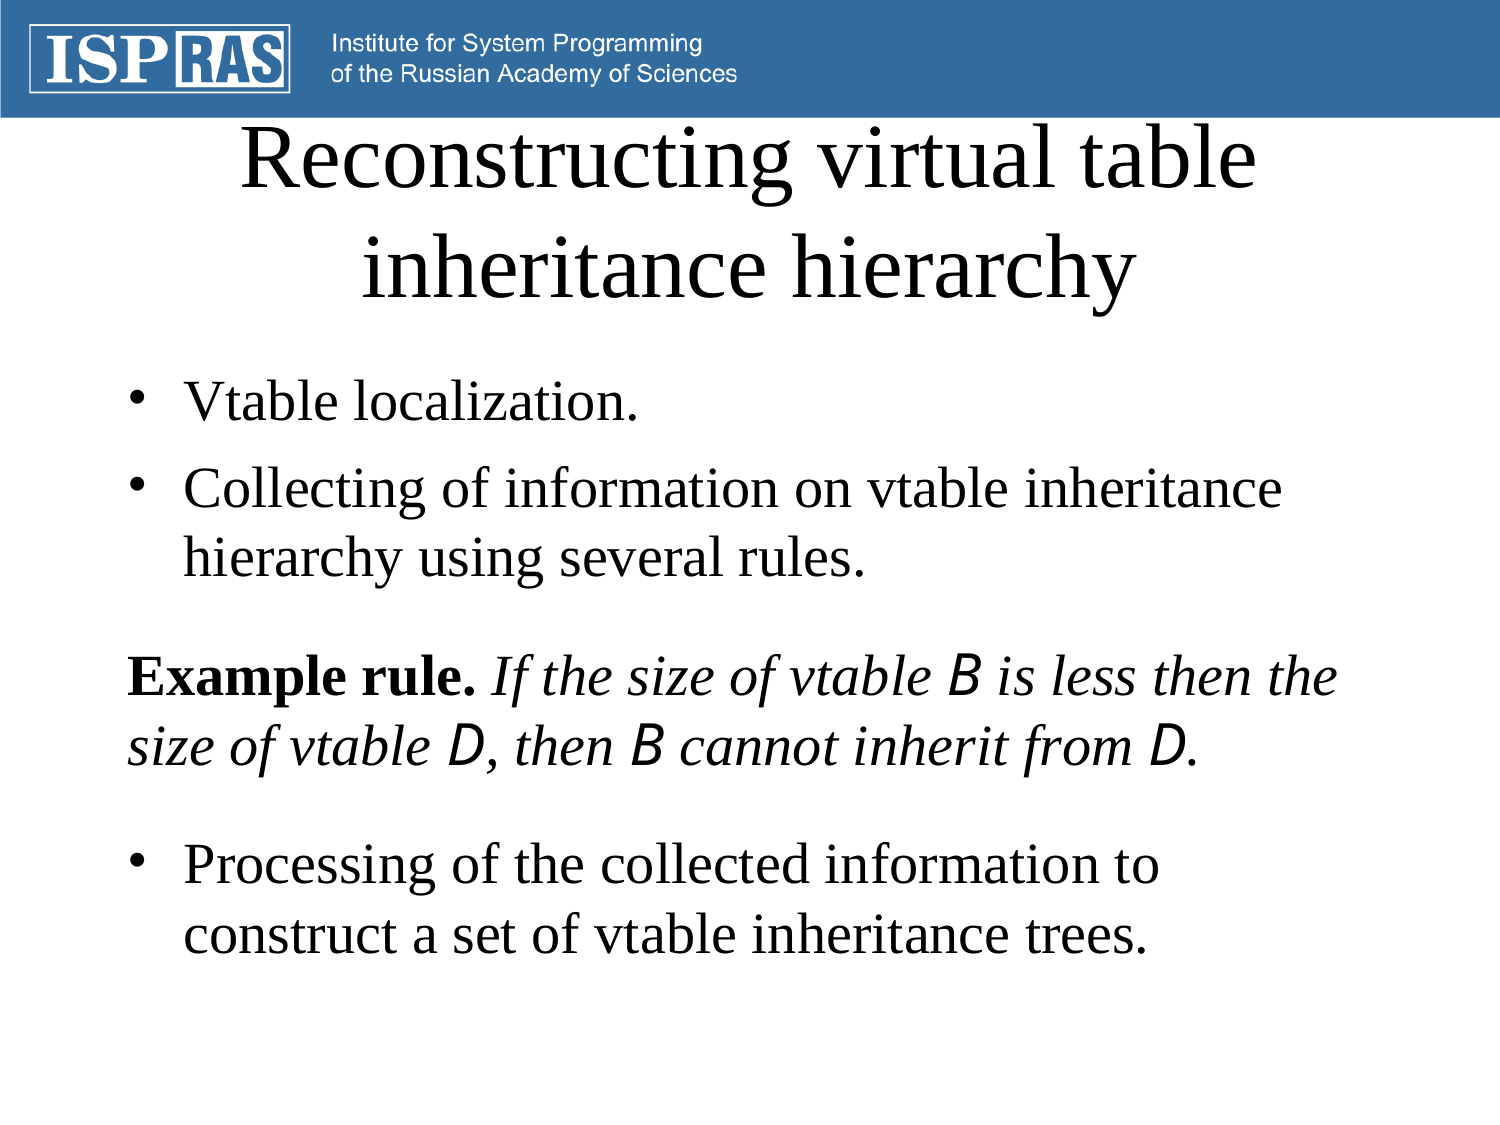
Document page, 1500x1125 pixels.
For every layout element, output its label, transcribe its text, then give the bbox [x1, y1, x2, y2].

picture [0, 0, 1500, 1125]
list Vtable localization. Collecting of information on vtable inheritance hierarchy using several rules. Example rule. If the size of vtable B is less then the size of vtable D, then B cannot inherit from D. Processing of the collected information to construct a set of vtable inheritance trees. [112, 354, 1388, 1030]
title Reconstructing virtual table inheritance hierarchy [112, 87, 1388, 324]
